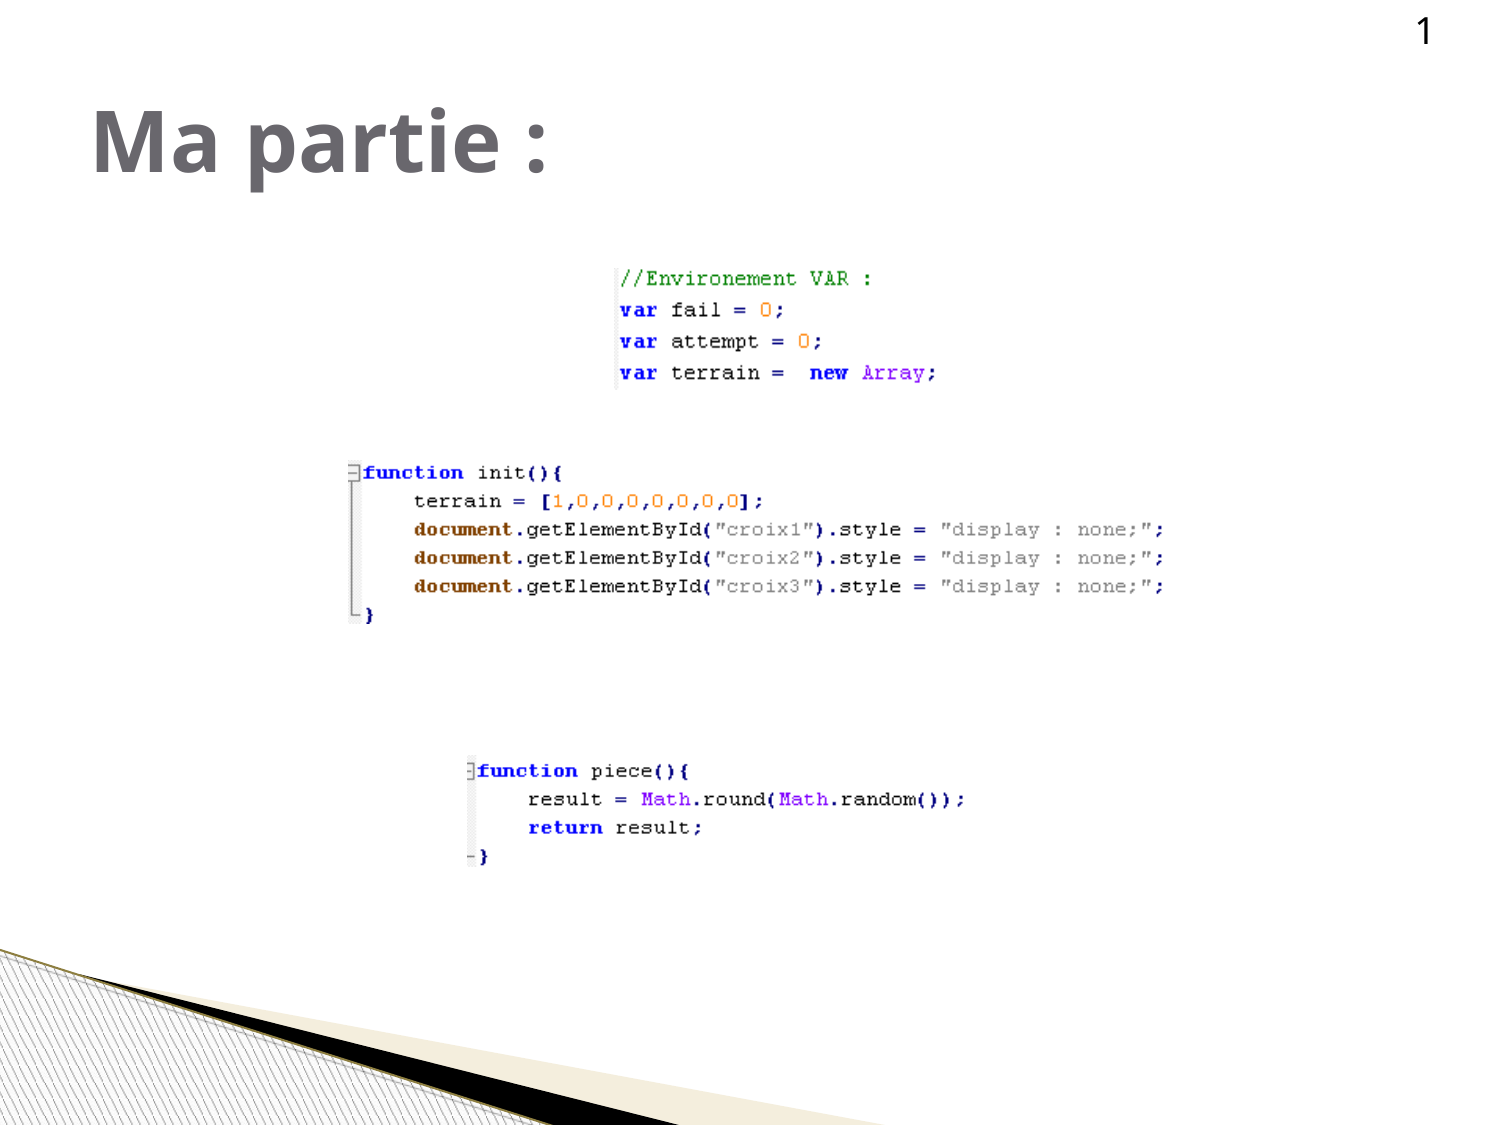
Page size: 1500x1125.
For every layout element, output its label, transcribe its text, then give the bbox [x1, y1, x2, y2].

picture [0, 952, 543, 1125]
picture [614, 268, 969, 390]
title Ma partie : [75, 45, 1425, 233]
picture [348, 460, 1182, 624]
picture [467, 755, 1016, 867]
text_box 1 [1399, 0, 1500, 60]
